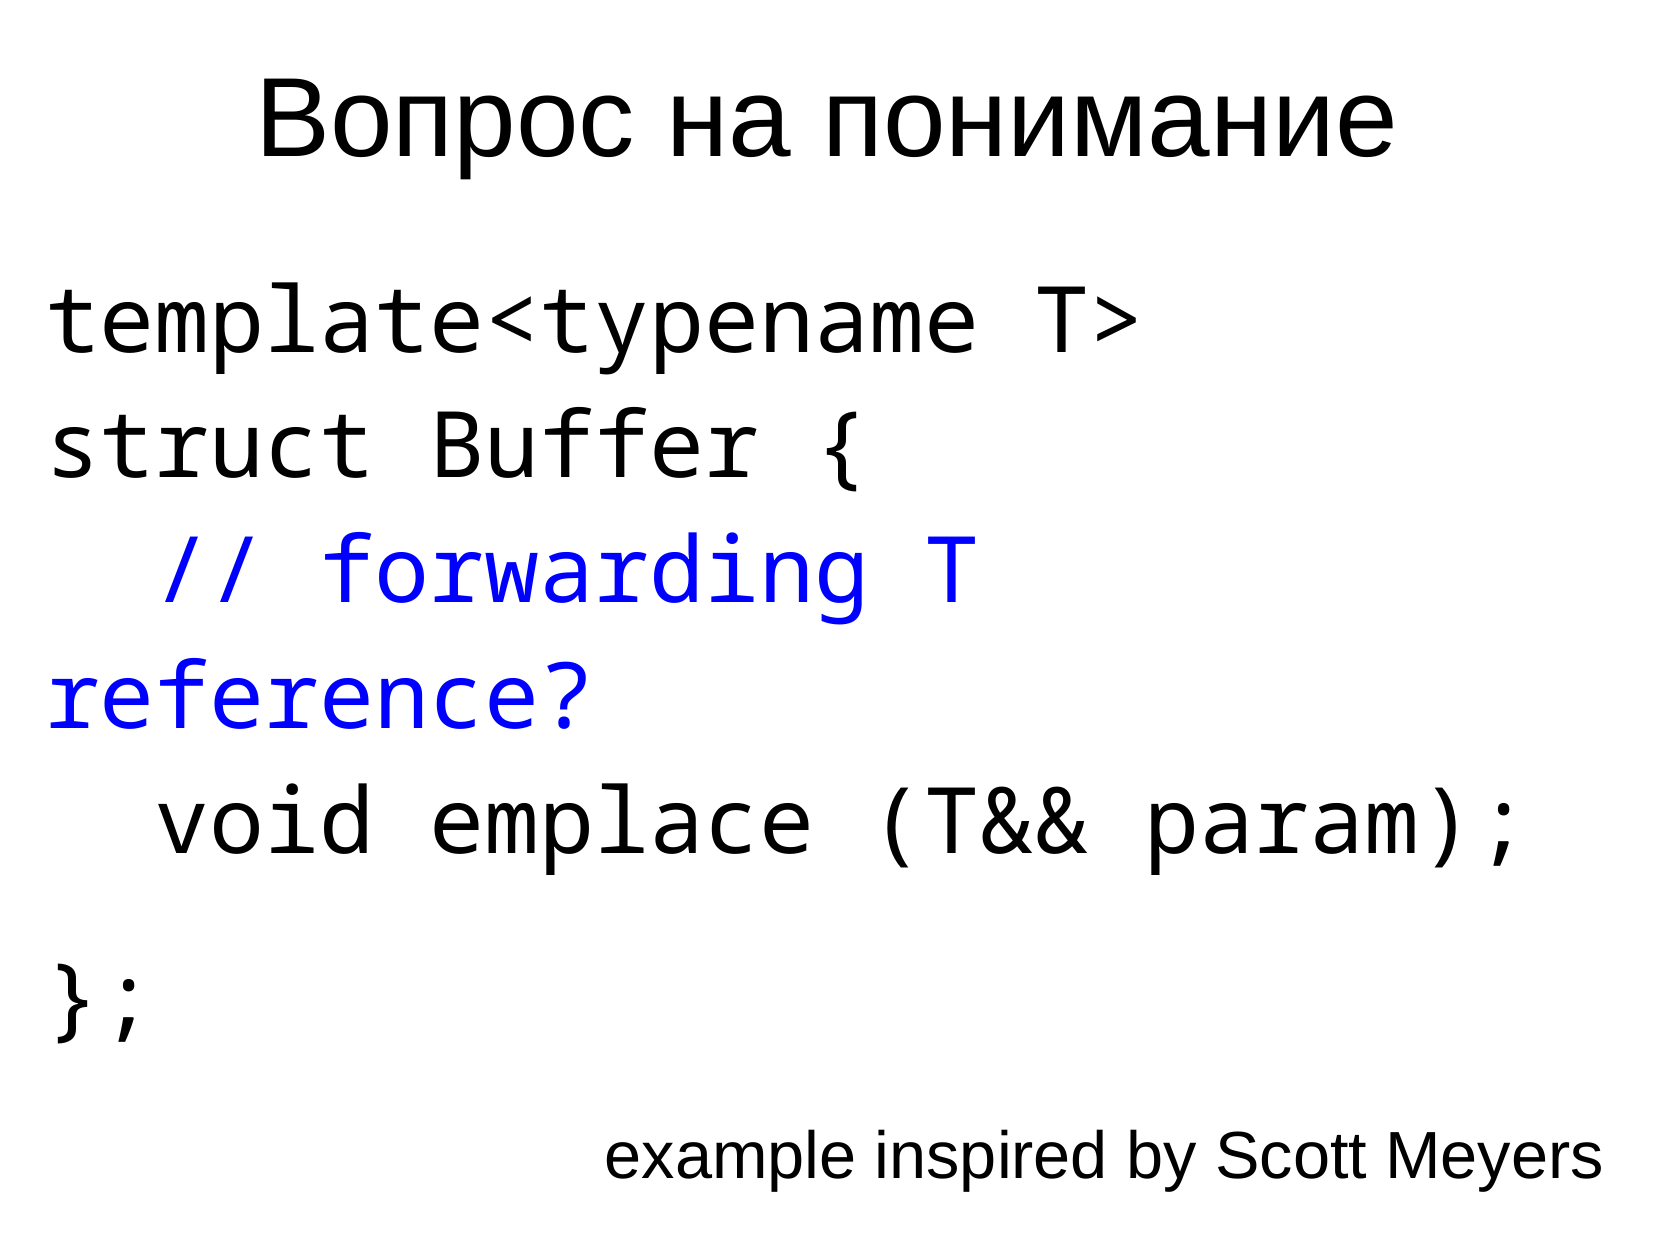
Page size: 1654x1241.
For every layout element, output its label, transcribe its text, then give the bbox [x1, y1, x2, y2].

list template<typename T> struct Buffer { // forwarding T reference? void emplace (T&& param); }; [45, 255, 1583, 1186]
title Вопрос на понимание [82, 13, 1571, 222]
title example inspired by Scott Meyers [116, 1095, 1606, 1216]
